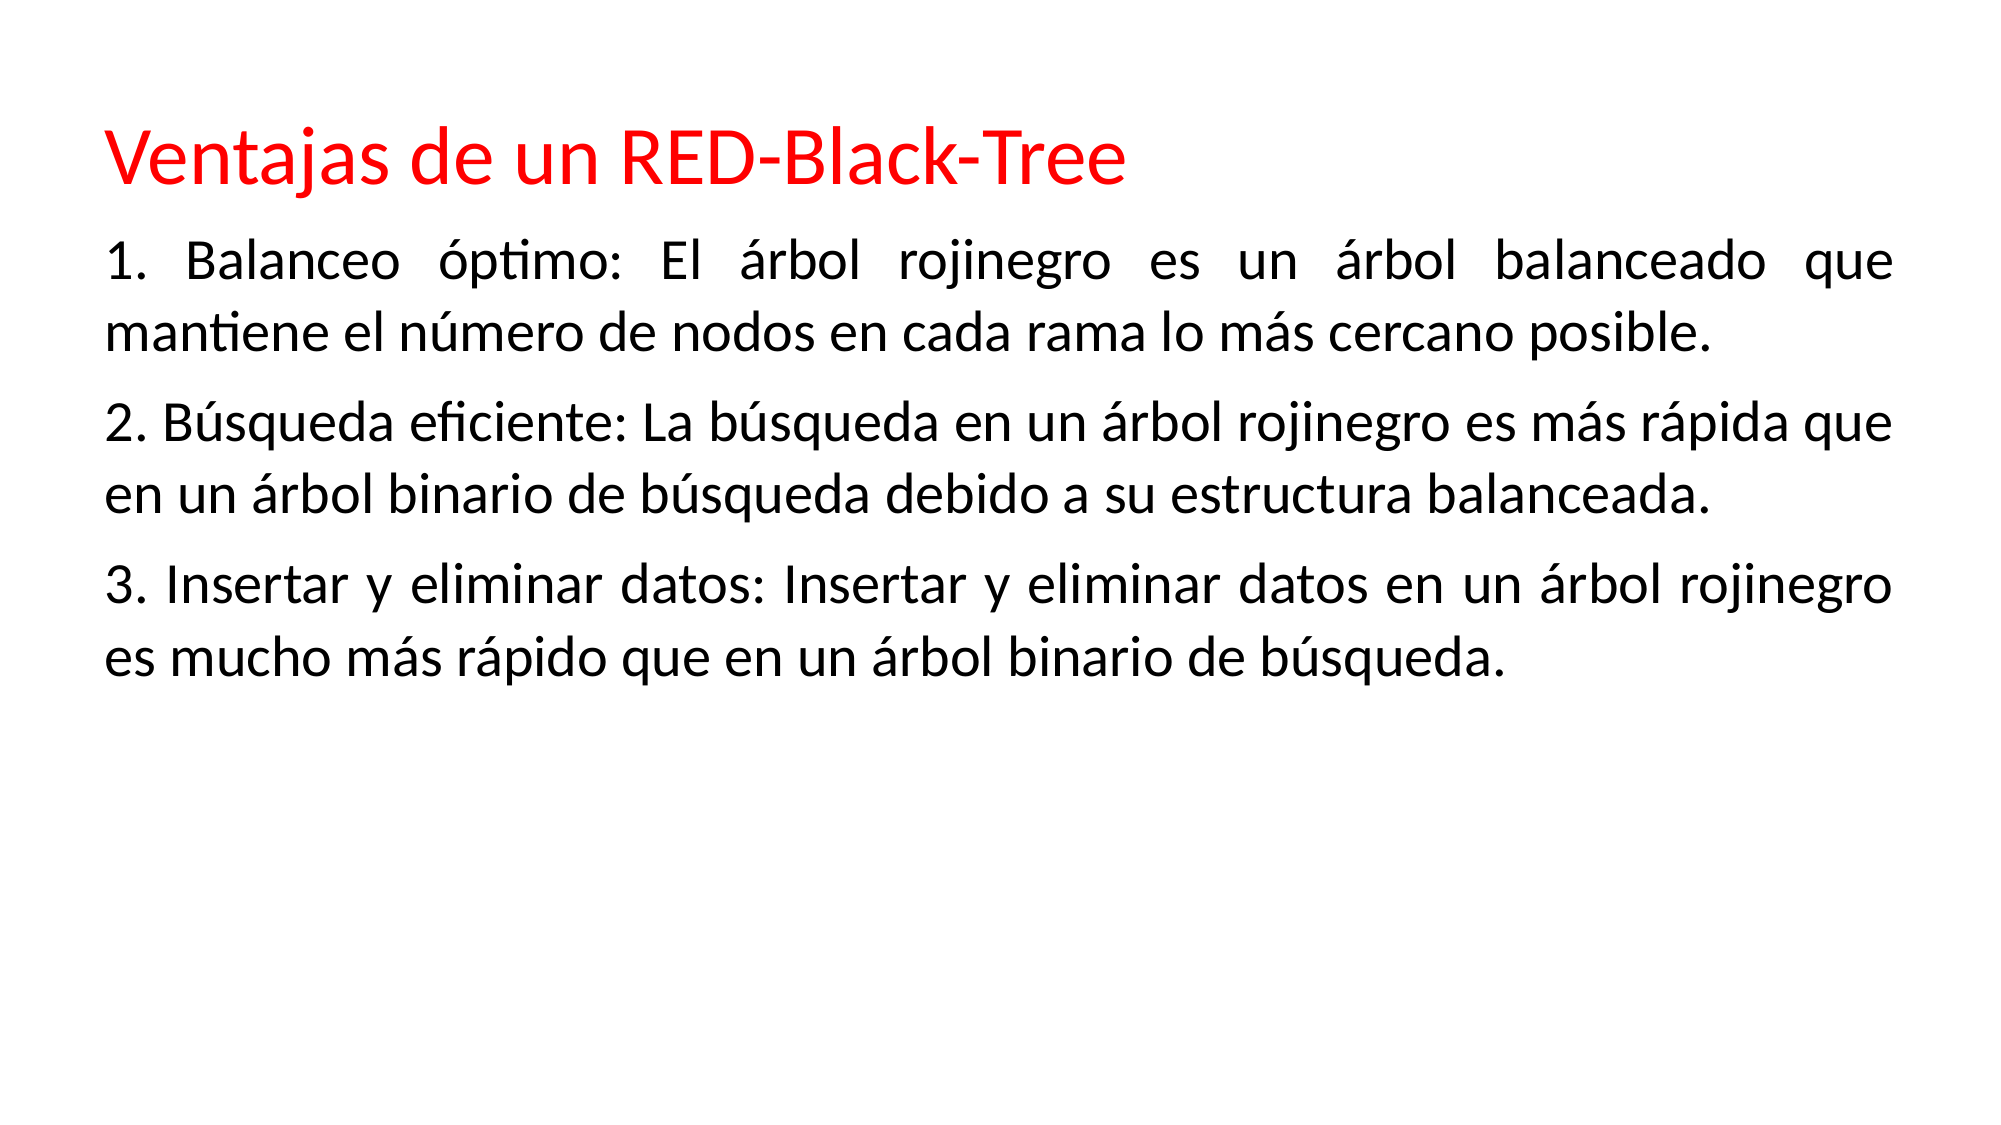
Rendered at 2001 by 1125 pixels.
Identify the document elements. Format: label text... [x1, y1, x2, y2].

text_box Ventajas de un RED-Black-Tree 1. Balanceo óptimo: El árbol rojinegro es un árbol balanceado que mantiene el número de nodos en cada rama lo más cercano posible. 2. Búsqueda eficiente: La búsqueda en un árbol rojinegro es más rápida que en un árbol binario de búsqueda debido a su estructura balanceada. 3. Insertar y eliminar datos: Insertar y eliminar datos en un árbol rojinegro es mucho más rápido que en un árbol binario de búsqueda. [89, 89, 1911, 699]
